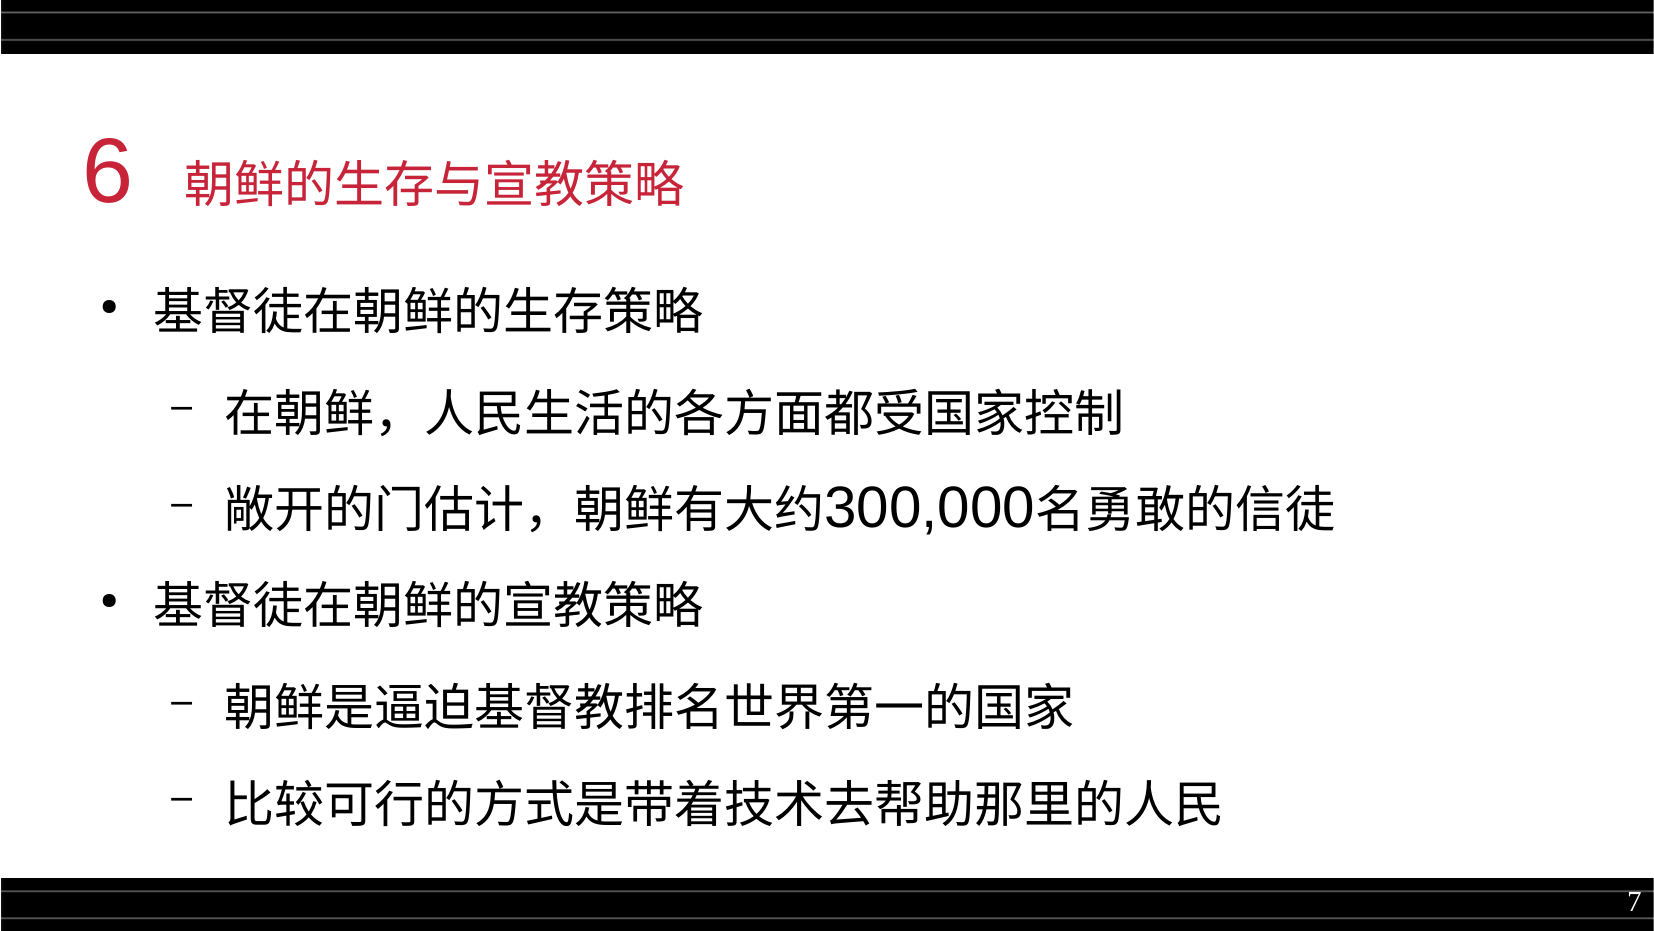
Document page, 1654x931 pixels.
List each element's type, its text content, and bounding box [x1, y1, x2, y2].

list 基督徒在朝鲜的生存策略 在朝鲜，人民生活的各方面都受国家控制 敞开的门估计，朝鲜有大约300,000名勇敢的信徒 基督徒在朝鲜的宣教策略 朝鲜是逼迫基督教排名世界第一的国家 比较可行的方式是带着技术去帮助那里的人民 [82, 271, 1571, 851]
picture [1, 0, 1654, 54]
title 6 朝鲜的生存与宣教策略 [82, 92, 1571, 249]
picture [1, 878, 1654, 931]
